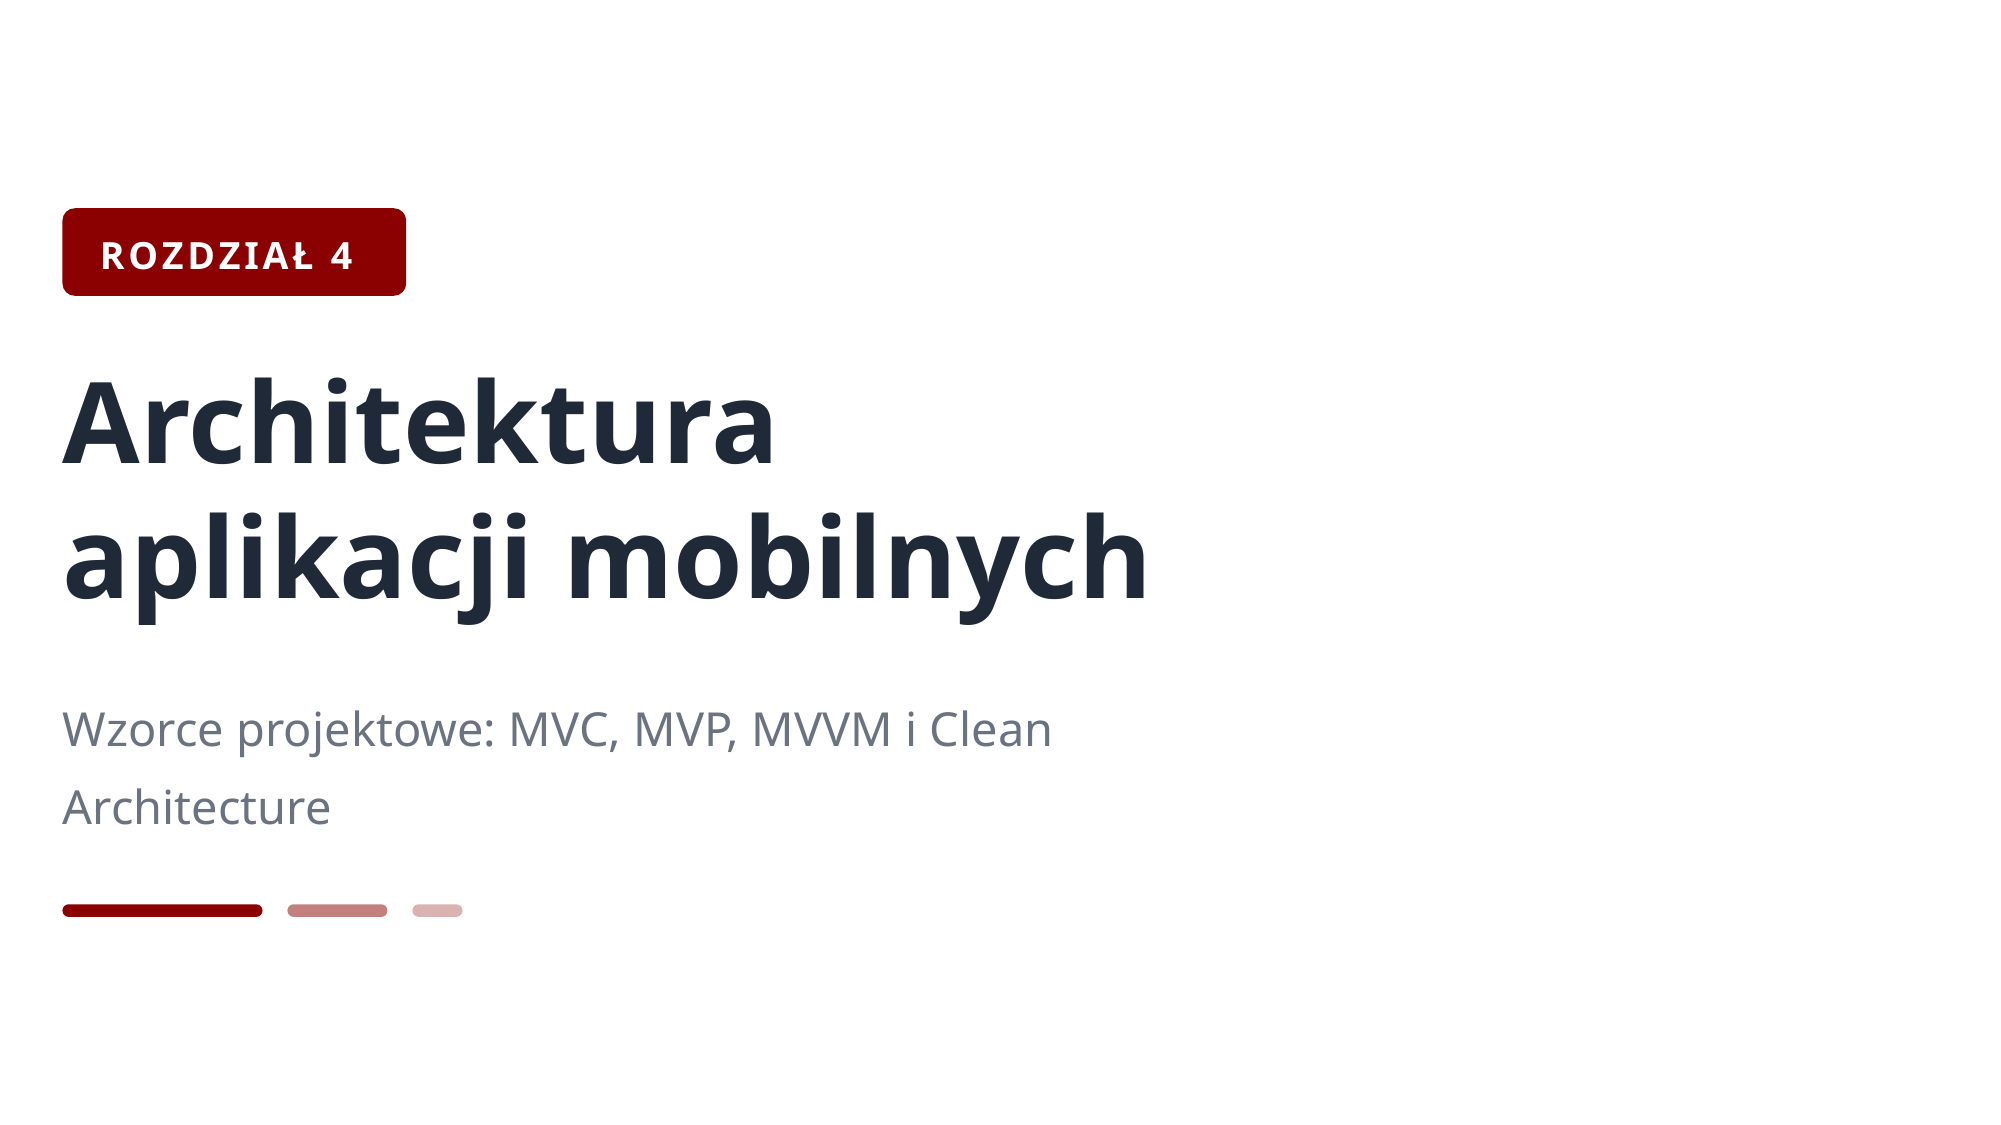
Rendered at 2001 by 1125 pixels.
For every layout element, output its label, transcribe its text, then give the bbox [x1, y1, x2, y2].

text_box [287, 904, 388, 917]
text_box ROZDZIAŁ 4 [100, 227, 388, 277]
text_box Architektura aplikacji mobilnych [91, 396, 111, 430]
text_box [412, 904, 463, 917]
text_box Architektura aplikacji mobilnych [62, 346, 1994, 627]
text_box [62, 904, 263, 917]
text_box [62, 208, 407, 296]
text_box Wzorce projektowe: MVC, MVP, MVVM i Clean Architecture [62, 677, 1286, 830]
